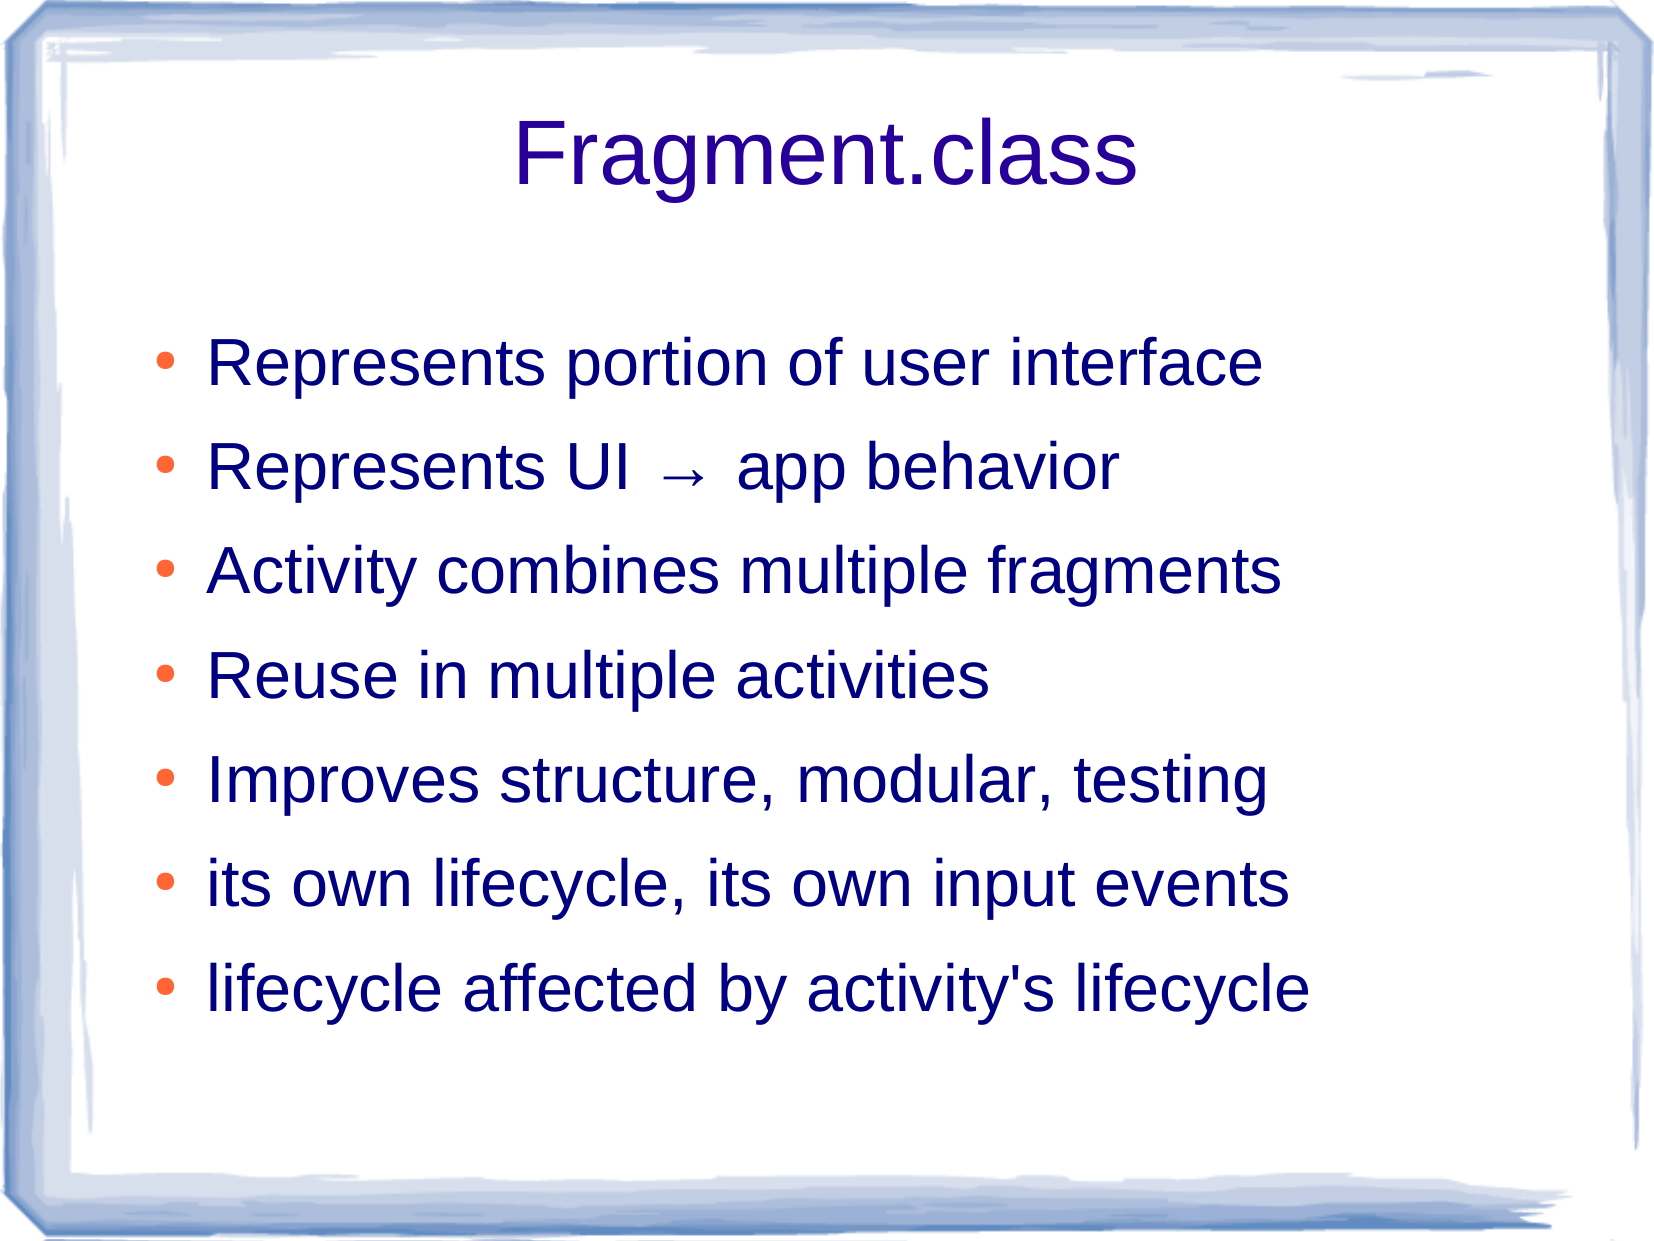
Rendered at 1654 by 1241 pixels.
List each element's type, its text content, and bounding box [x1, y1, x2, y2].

title Fragment.class [82, 49, 1571, 257]
picture [0, 0, 1654, 1241]
list Represents portion of user interface Represents UI → app behavior Activity combines multiple fragments Reuse in multiple activities Improves structure, modular, testing its own lifecycle, its own input events lifecycle affected by activity's lifecycle [118, 324, 1571, 1045]
